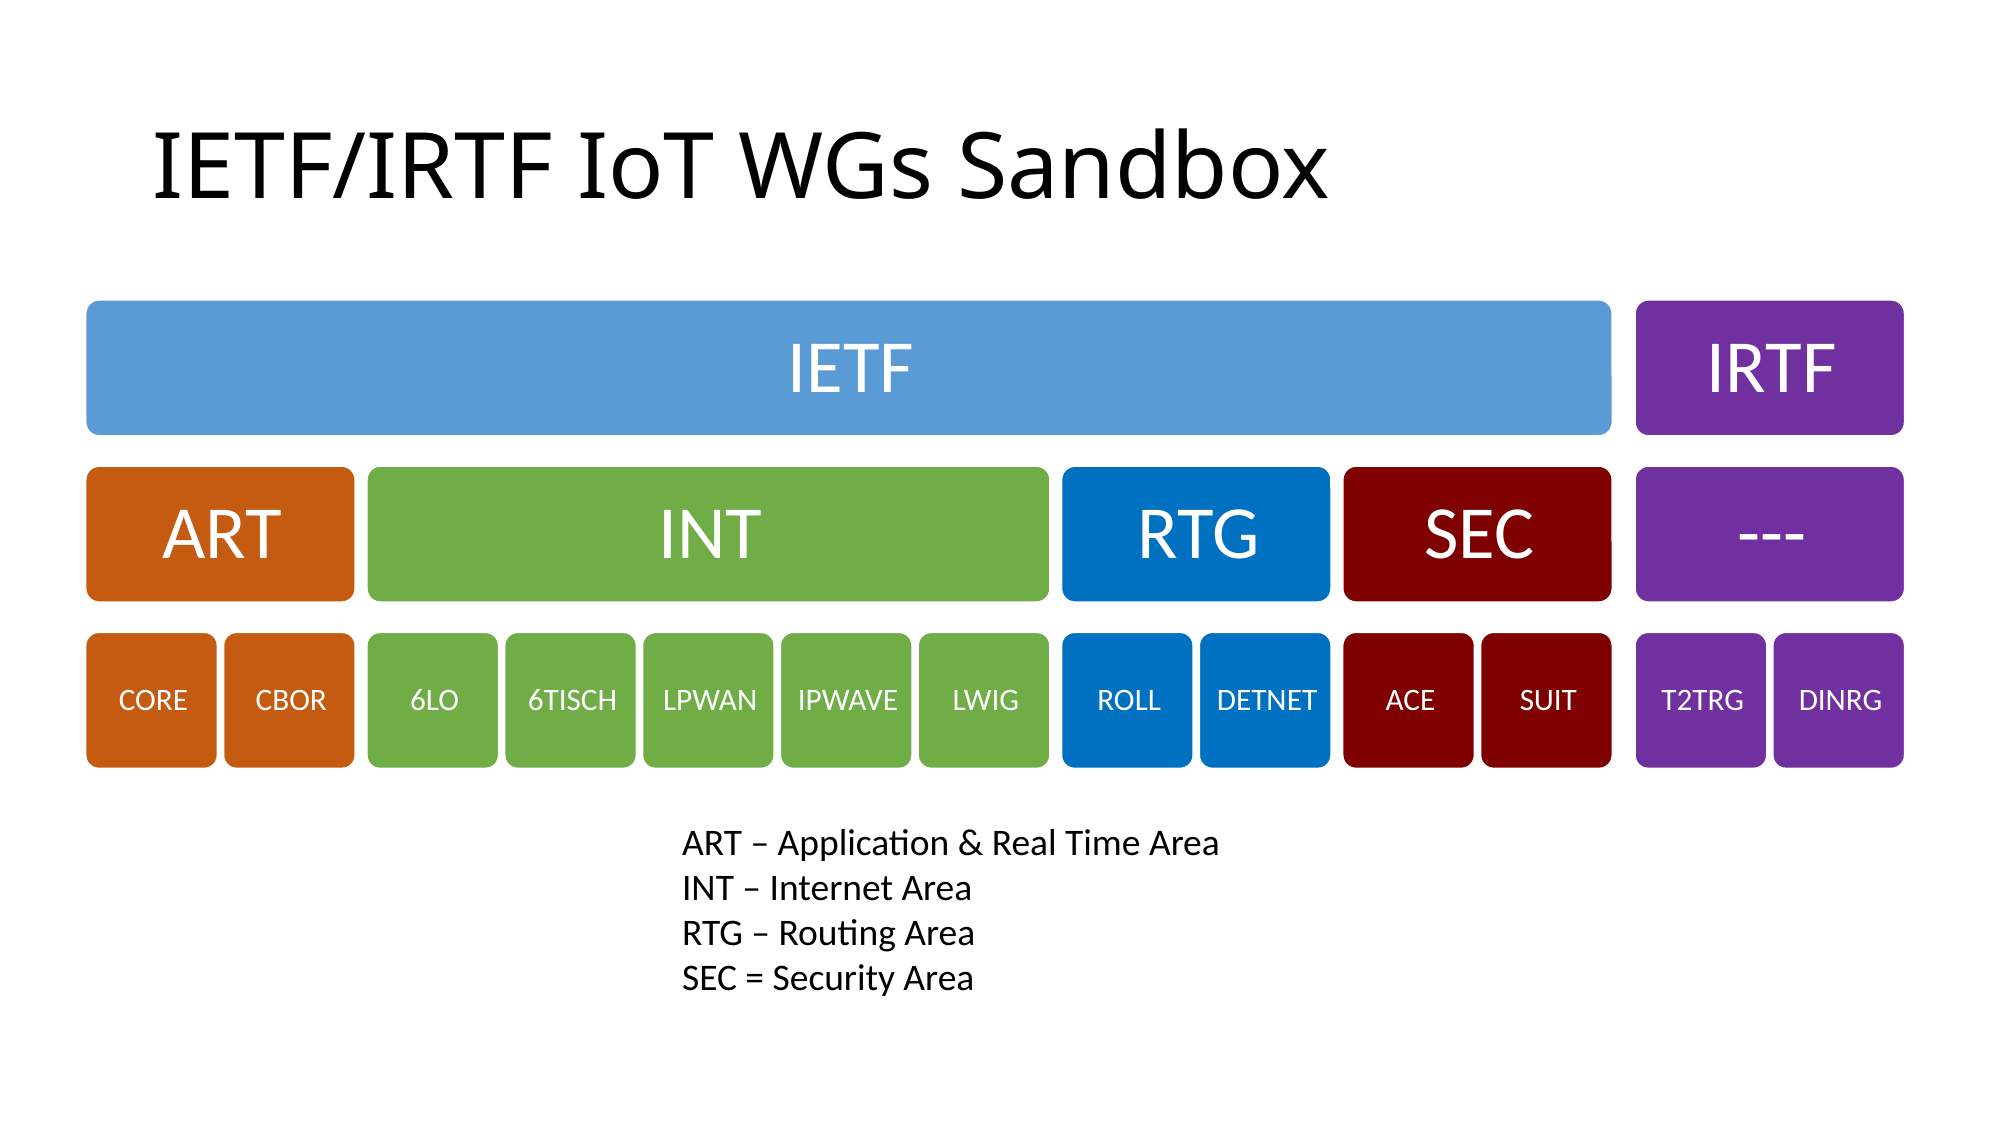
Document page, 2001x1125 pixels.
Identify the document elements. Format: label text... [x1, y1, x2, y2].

text_box ACE [1342, 632, 1475, 769]
text_box LPWAN [642, 632, 775, 769]
text_box LWIG [917, 632, 1051, 769]
title IETF/IRTF IoT WGs Sandbox [137, 59, 1863, 278]
text_box SEC [1342, 465, 1613, 603]
text_box 6TISCH [504, 632, 637, 769]
text_box DETNET [1199, 632, 1332, 769]
text_box CBOR [223, 632, 356, 769]
text_box IETF [85, 299, 1613, 437]
text_box --- [1634, 465, 1905, 603]
text_box T2TRG [1634, 632, 1768, 769]
text_box CORE [85, 632, 218, 769]
text_box ROLL [1061, 632, 1194, 769]
text_box IRTF [1634, 299, 1905, 437]
text_box DINRG [1772, 632, 1905, 769]
text_box ART – Application & Real Time Area INT – Internet Area RTG – Routing Area SEC = Security Area [667, 810, 1236, 1006]
text_box INT [366, 465, 1051, 603]
text_box IPWAVE [780, 632, 913, 769]
text_box SUIT [1480, 632, 1613, 769]
text_box RTG [1061, 465, 1332, 603]
text_box ART [85, 465, 356, 603]
text_box 6LO [366, 632, 499, 769]
